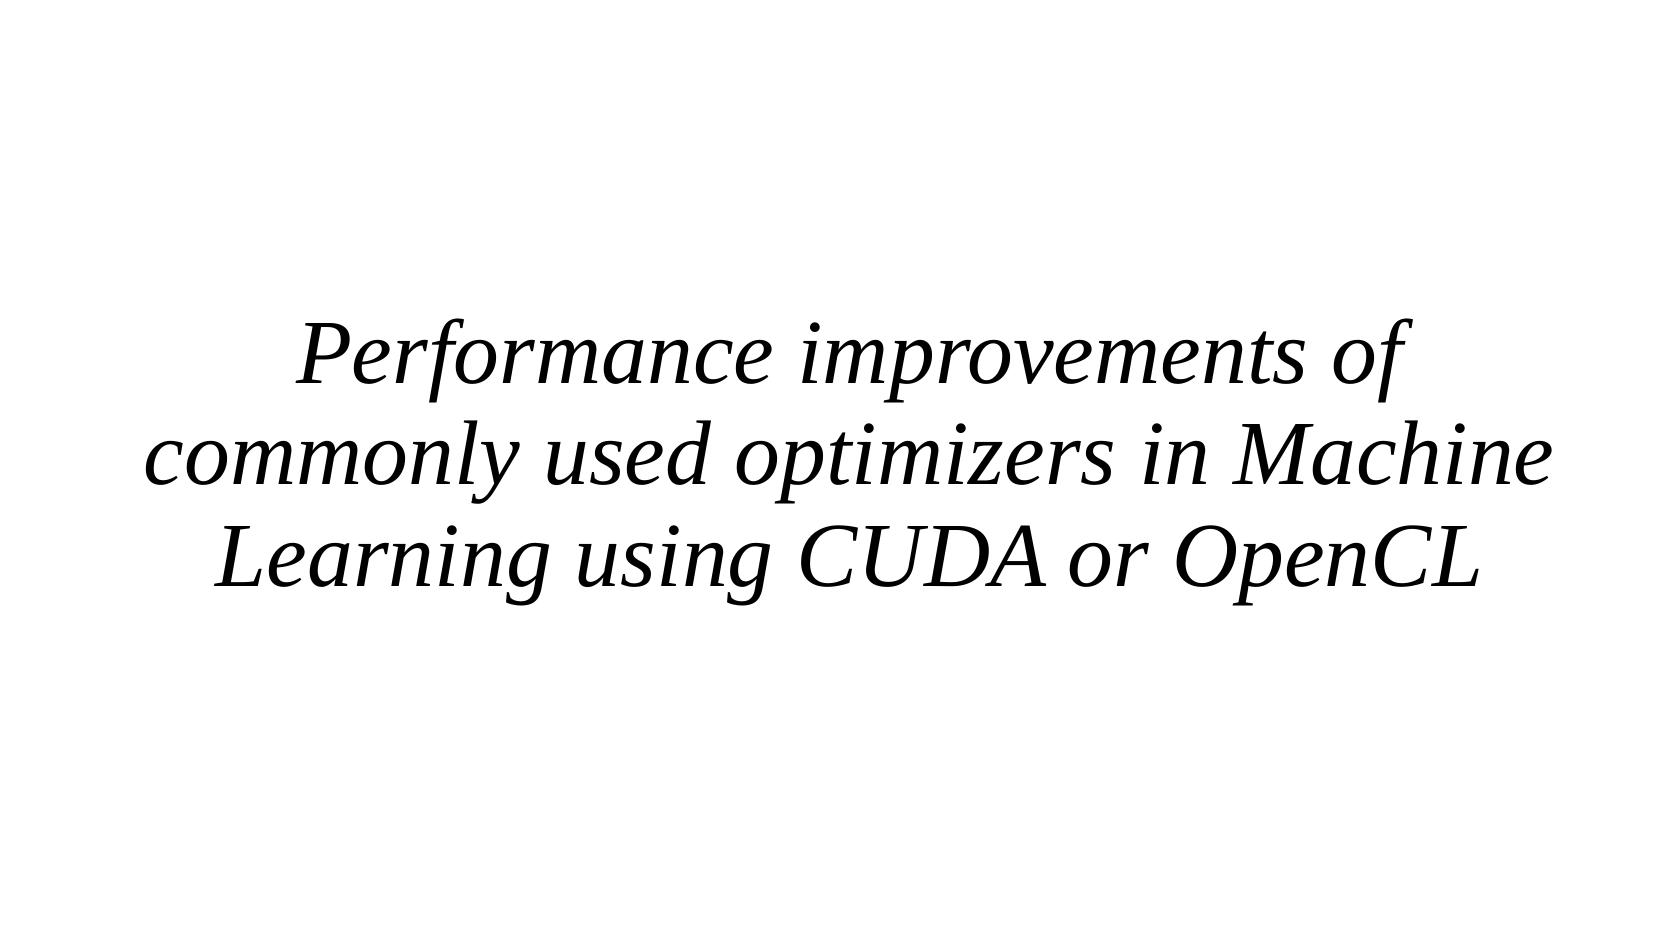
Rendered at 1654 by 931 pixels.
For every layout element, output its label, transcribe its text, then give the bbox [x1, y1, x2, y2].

title Performance improvements of commonly used optimizers in Machine Learning using CUDA or OpenCL [106, 301, 1595, 607]
